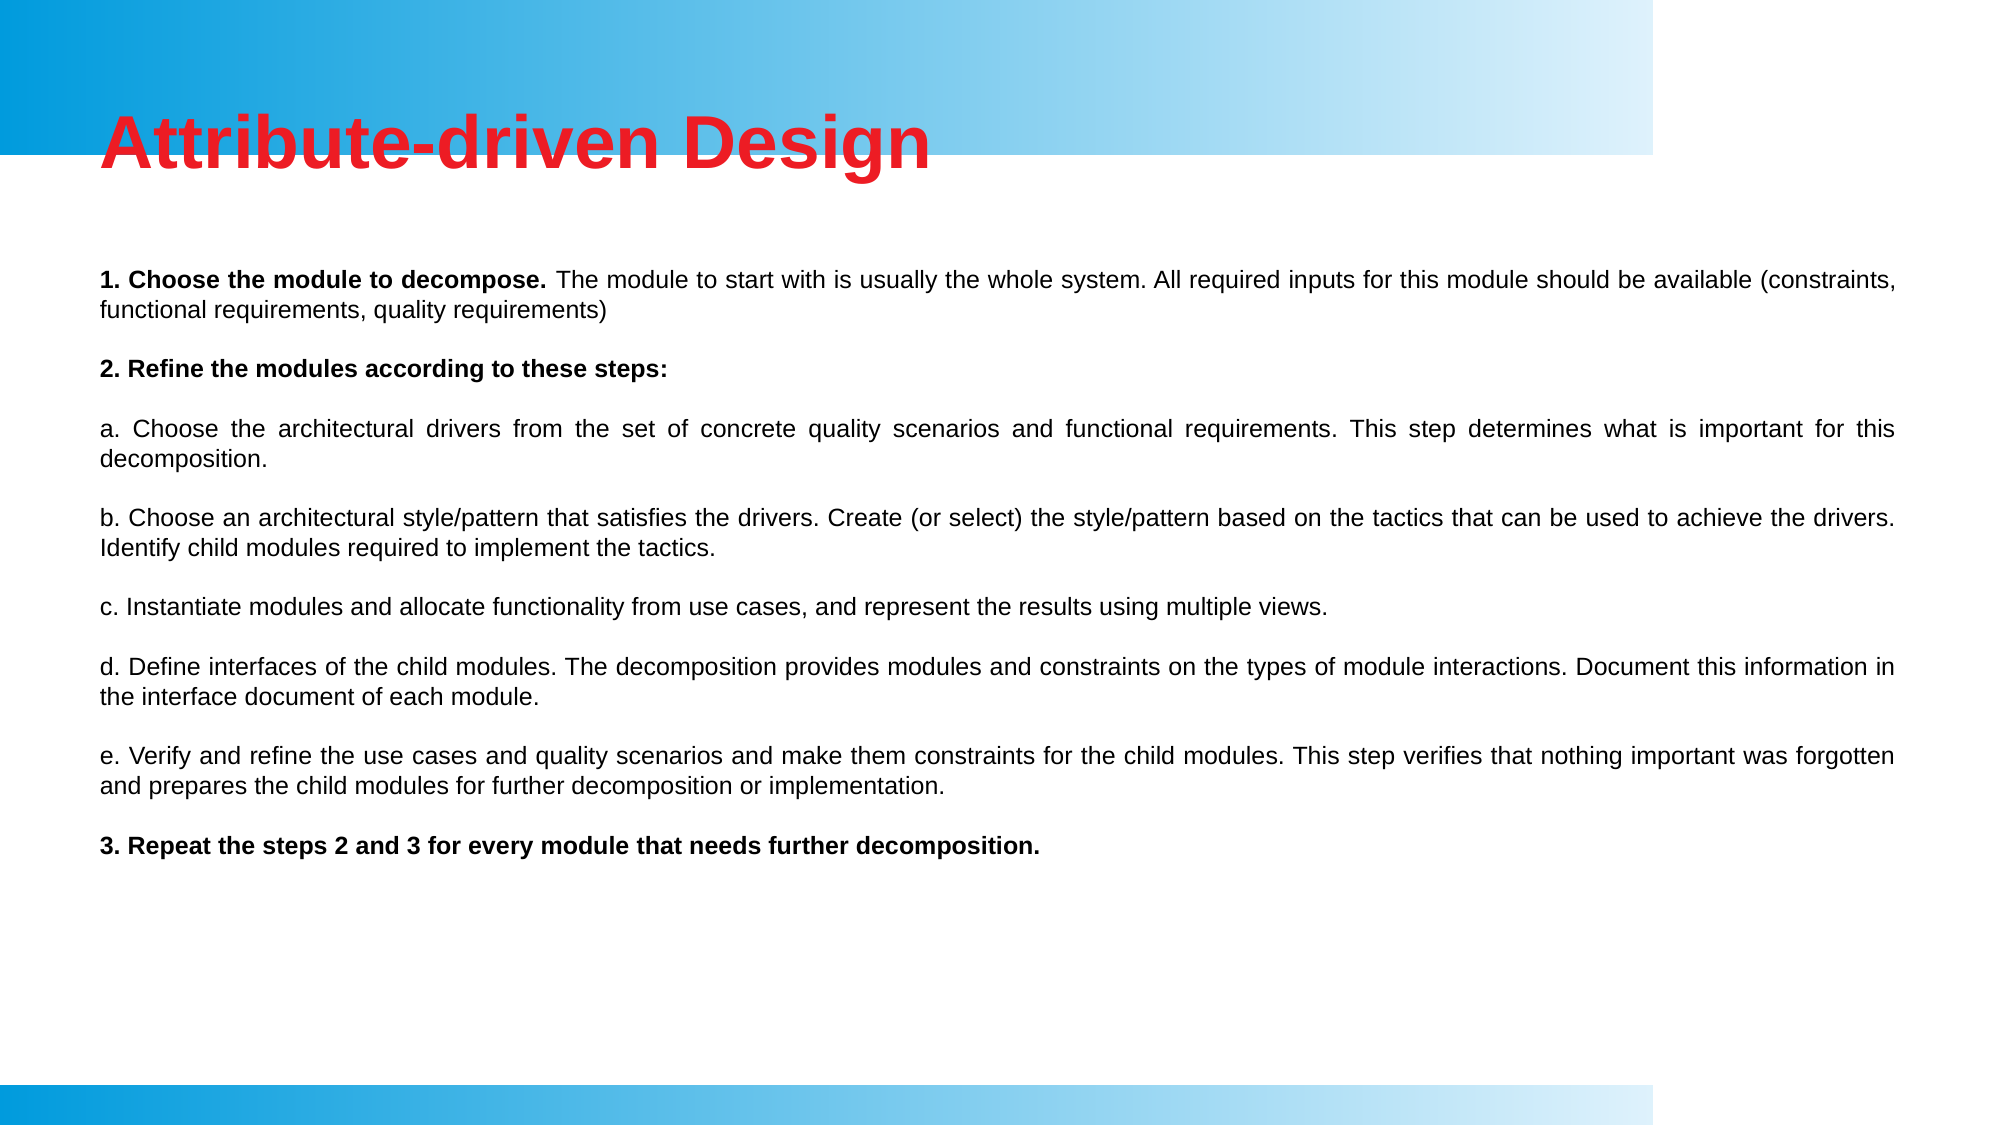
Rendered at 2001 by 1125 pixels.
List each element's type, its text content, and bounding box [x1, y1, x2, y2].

title Attribute-driven Design [99, 44, 1900, 233]
list 1. Choose the module to decompose. The module to start with is usually the whole system. All required inputs for this module should be available (constraints, functional requirements, quality requirements) 2. Refine the modules according to these steps: a. Choose the architectural drivers from the set of concrete quality scenarios and functional requirements. This step determines what is important for this decomposition. b. Choose an architectural style/pattern that satisfies the drivers. Create (or select) the style/pattern based on the tactics that can be used to achieve the drivers. Identify child modules required to implement the tactics. c. Instantiate modules and allocate functionality from use cases, and represent the results using multiple views. d. Define interfaces of the child modules. The decomposition provides modules and constraints on the types of module interactions. Document this information in the interface document of each module. e. Verify and refine the use cases and quality scenarios and make them constraints for the child modules. This step verifies that nothing important was forgotten and prepares the child modules for further decomposition or implementation. 3. Repeat the steps 2 and 3 for every module that needs further decomposition. [99, 263, 1900, 1065]
